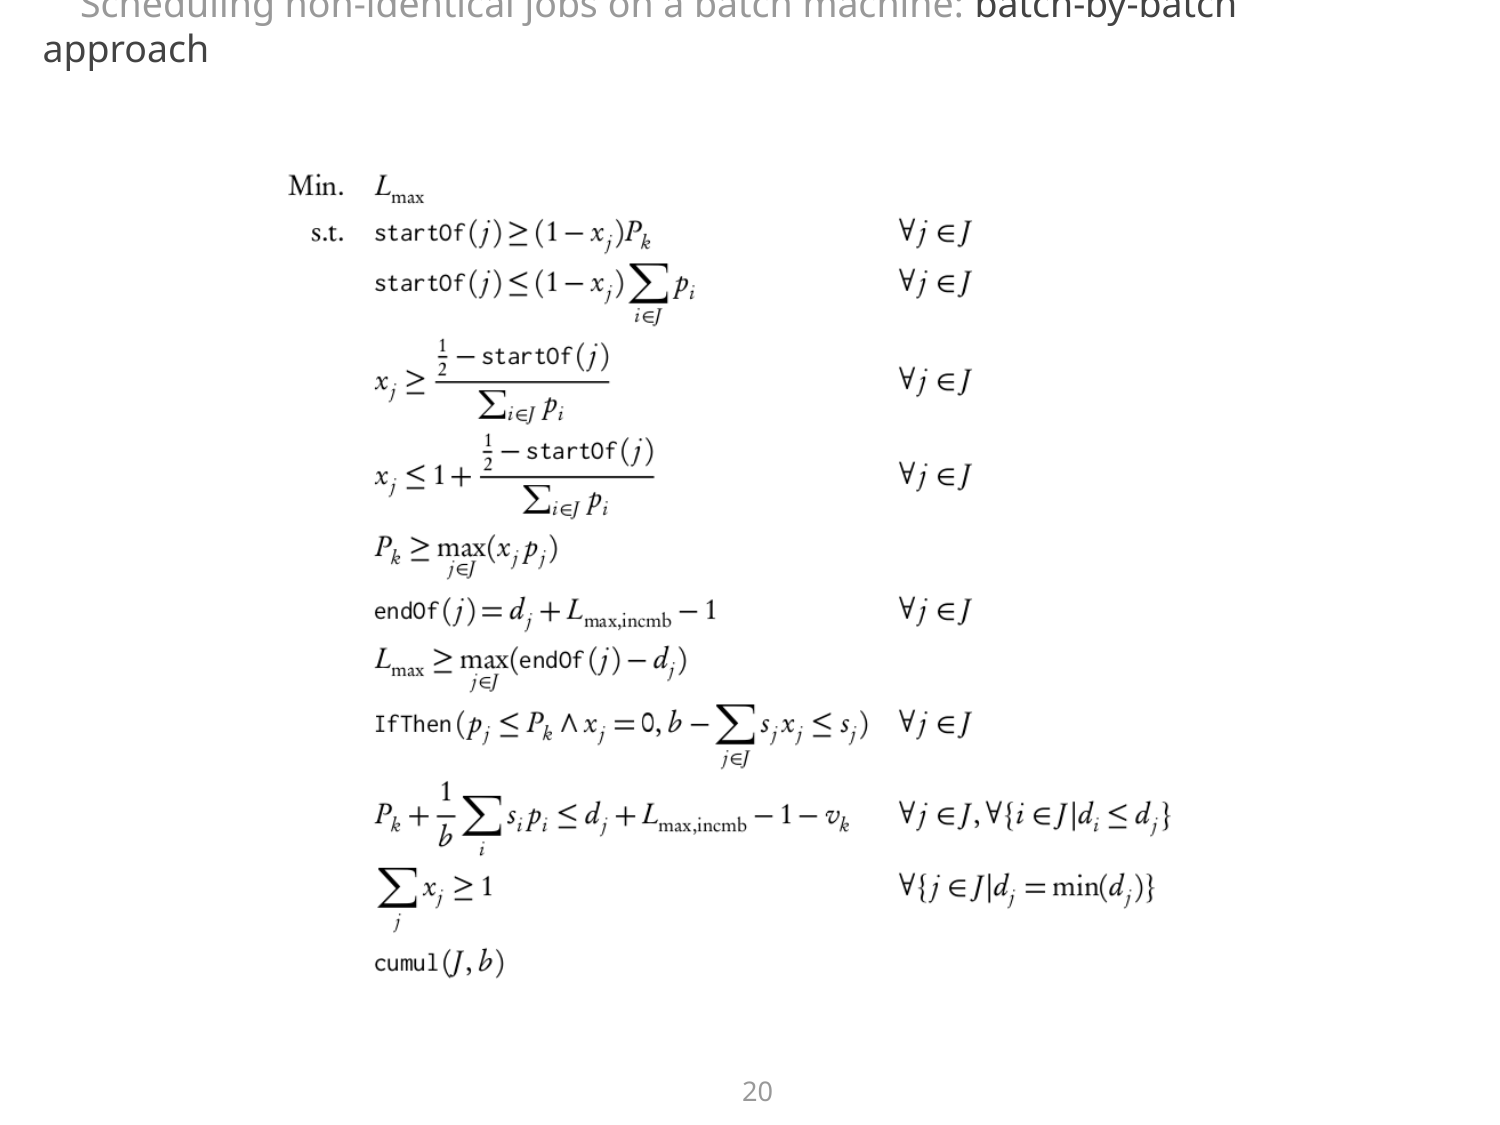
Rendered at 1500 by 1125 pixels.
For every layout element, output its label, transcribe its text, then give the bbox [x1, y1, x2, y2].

title Scheduling non-identical jobs on a batch machine: batch-by-batch approach [27, 13, 1399, 85]
picture [270, 163, 1205, 1006]
